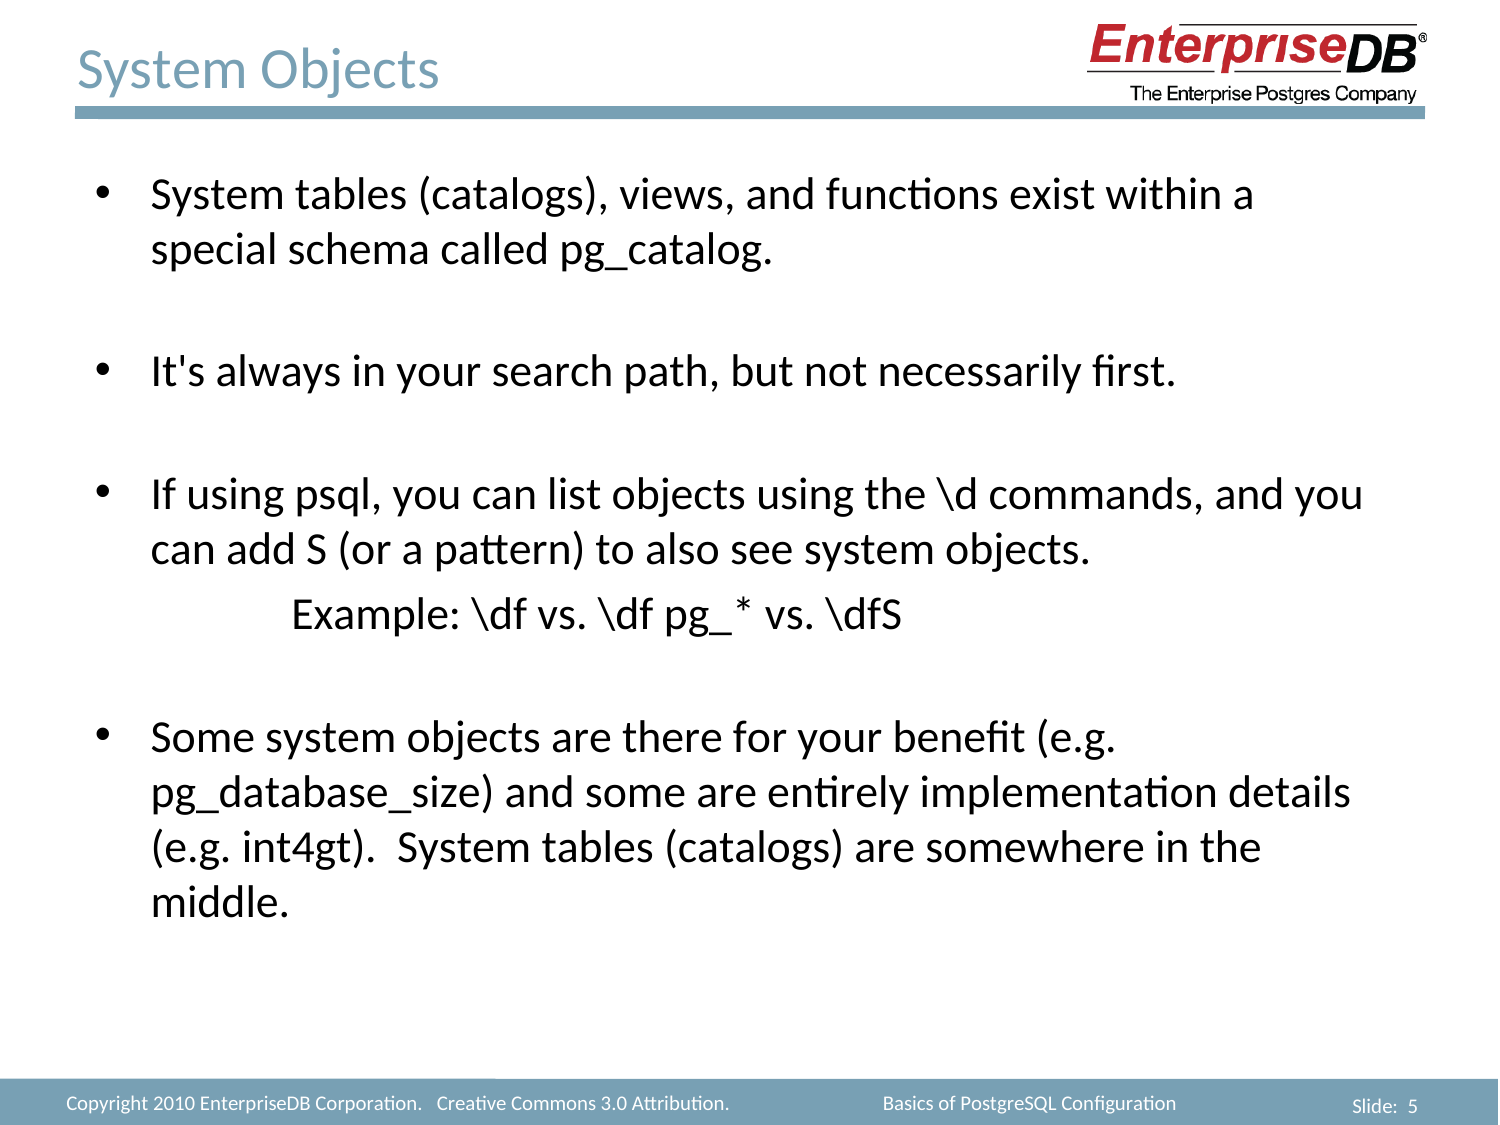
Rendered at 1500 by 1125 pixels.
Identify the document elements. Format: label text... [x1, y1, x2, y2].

list System tables (catalogs), views, and functions exist within a special schema called pg_catalog. It's always in your search path, but not necessarily first. If using psql, you can list objects using the \d commands, and you can add S (or a pattern) to also see system objects. Example: \df vs. \df pg_* vs. \dfS Some system objects are there for your benefit (e.g. pg_database_size) and some are entirely implementation details (e.g. int4gt). System tables (catalogs) are somewhere in the middle. [79, 155, 1384, 1051]
title System Objects [62, 4, 1088, 126]
picture [1088, 24, 1427, 104]
